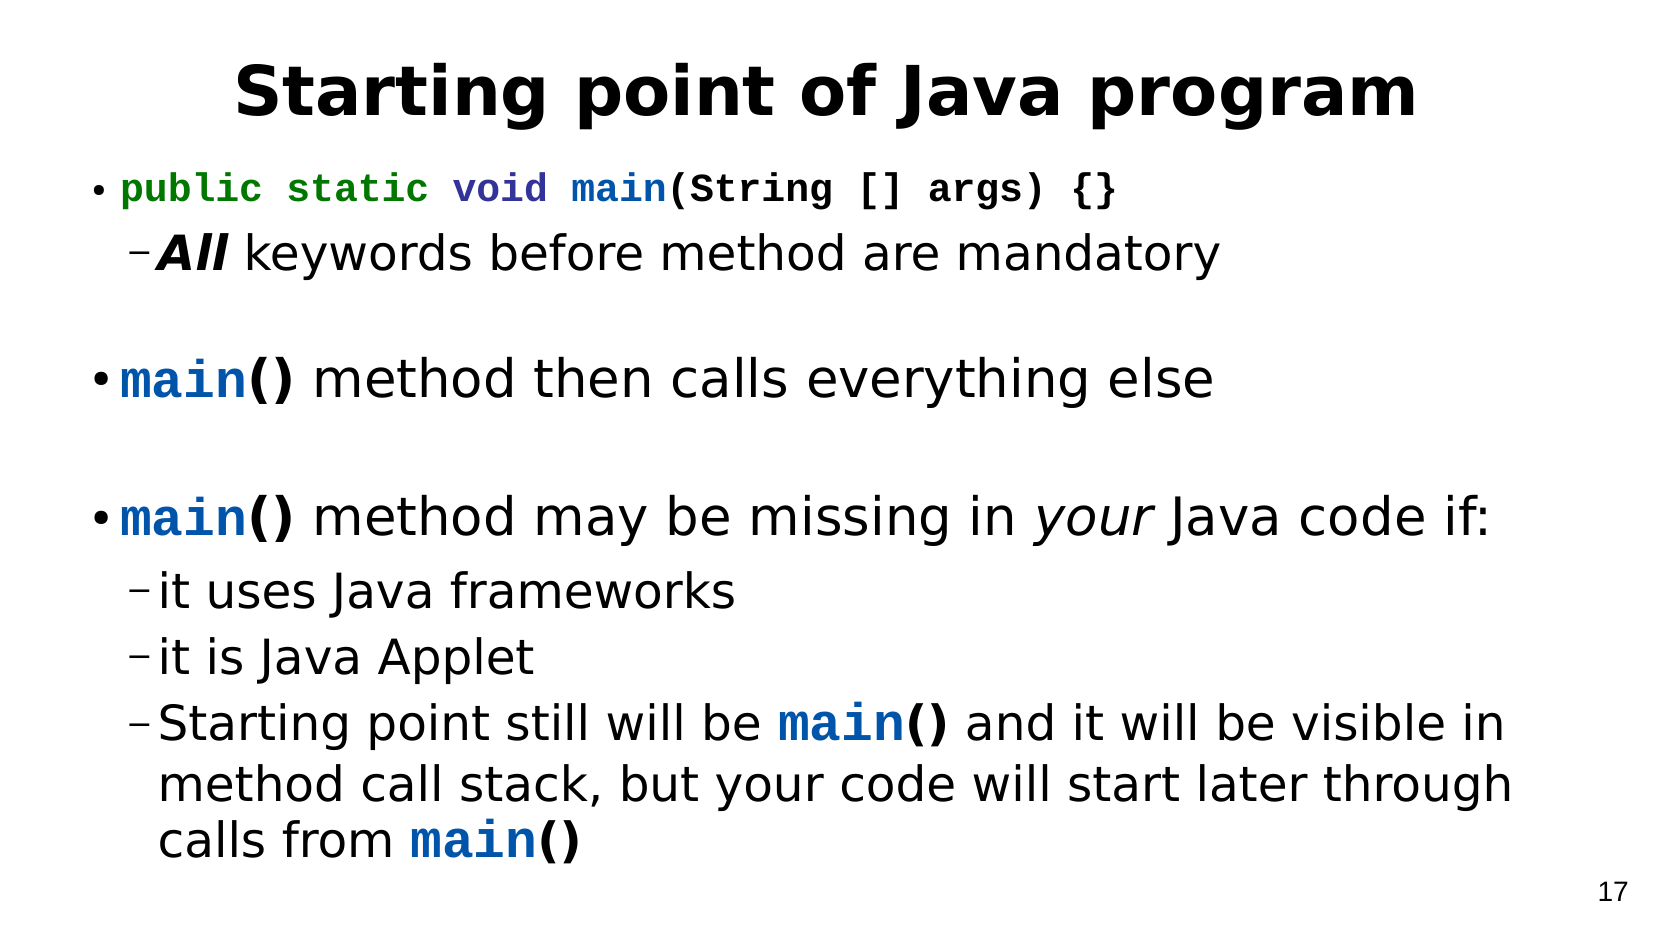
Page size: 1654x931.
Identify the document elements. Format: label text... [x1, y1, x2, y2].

title Starting point of Java program [23, 11, 1631, 172]
list public static void main(String [] args) {} All keywords before method are mandatory main() method then calls everything else main() method may be missing in your Java code if: it uses Java frameworks it is Java Applet Starting point still will be main() and it will be visible in method call stack, but your code will start later through calls from main() [82, 168, 1538, 889]
